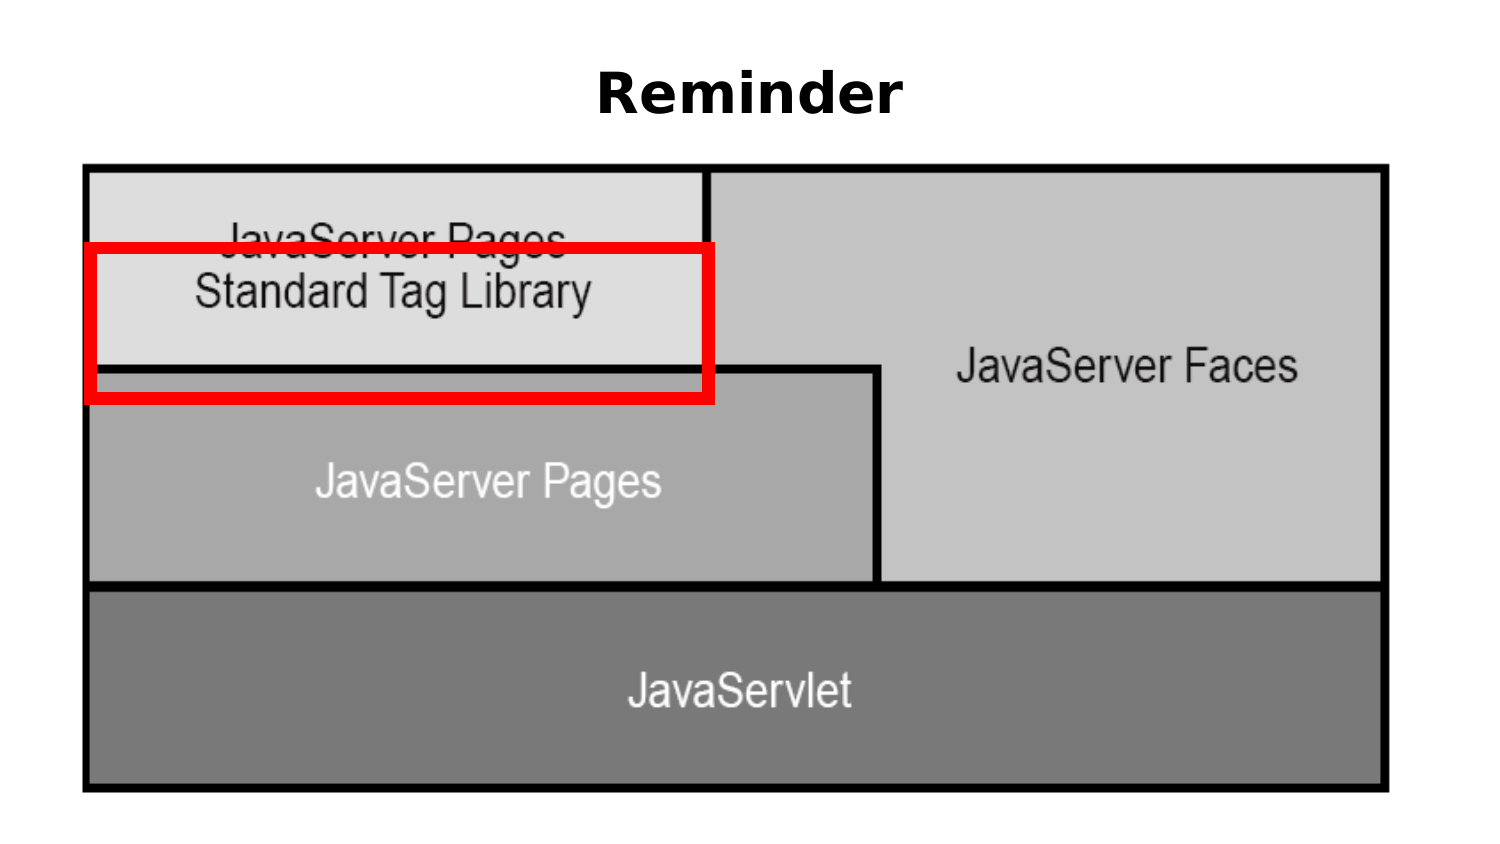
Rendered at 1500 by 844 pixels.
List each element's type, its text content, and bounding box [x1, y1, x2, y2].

title Reminder [75, 33, 1425, 133]
picture [74, 152, 1395, 807]
